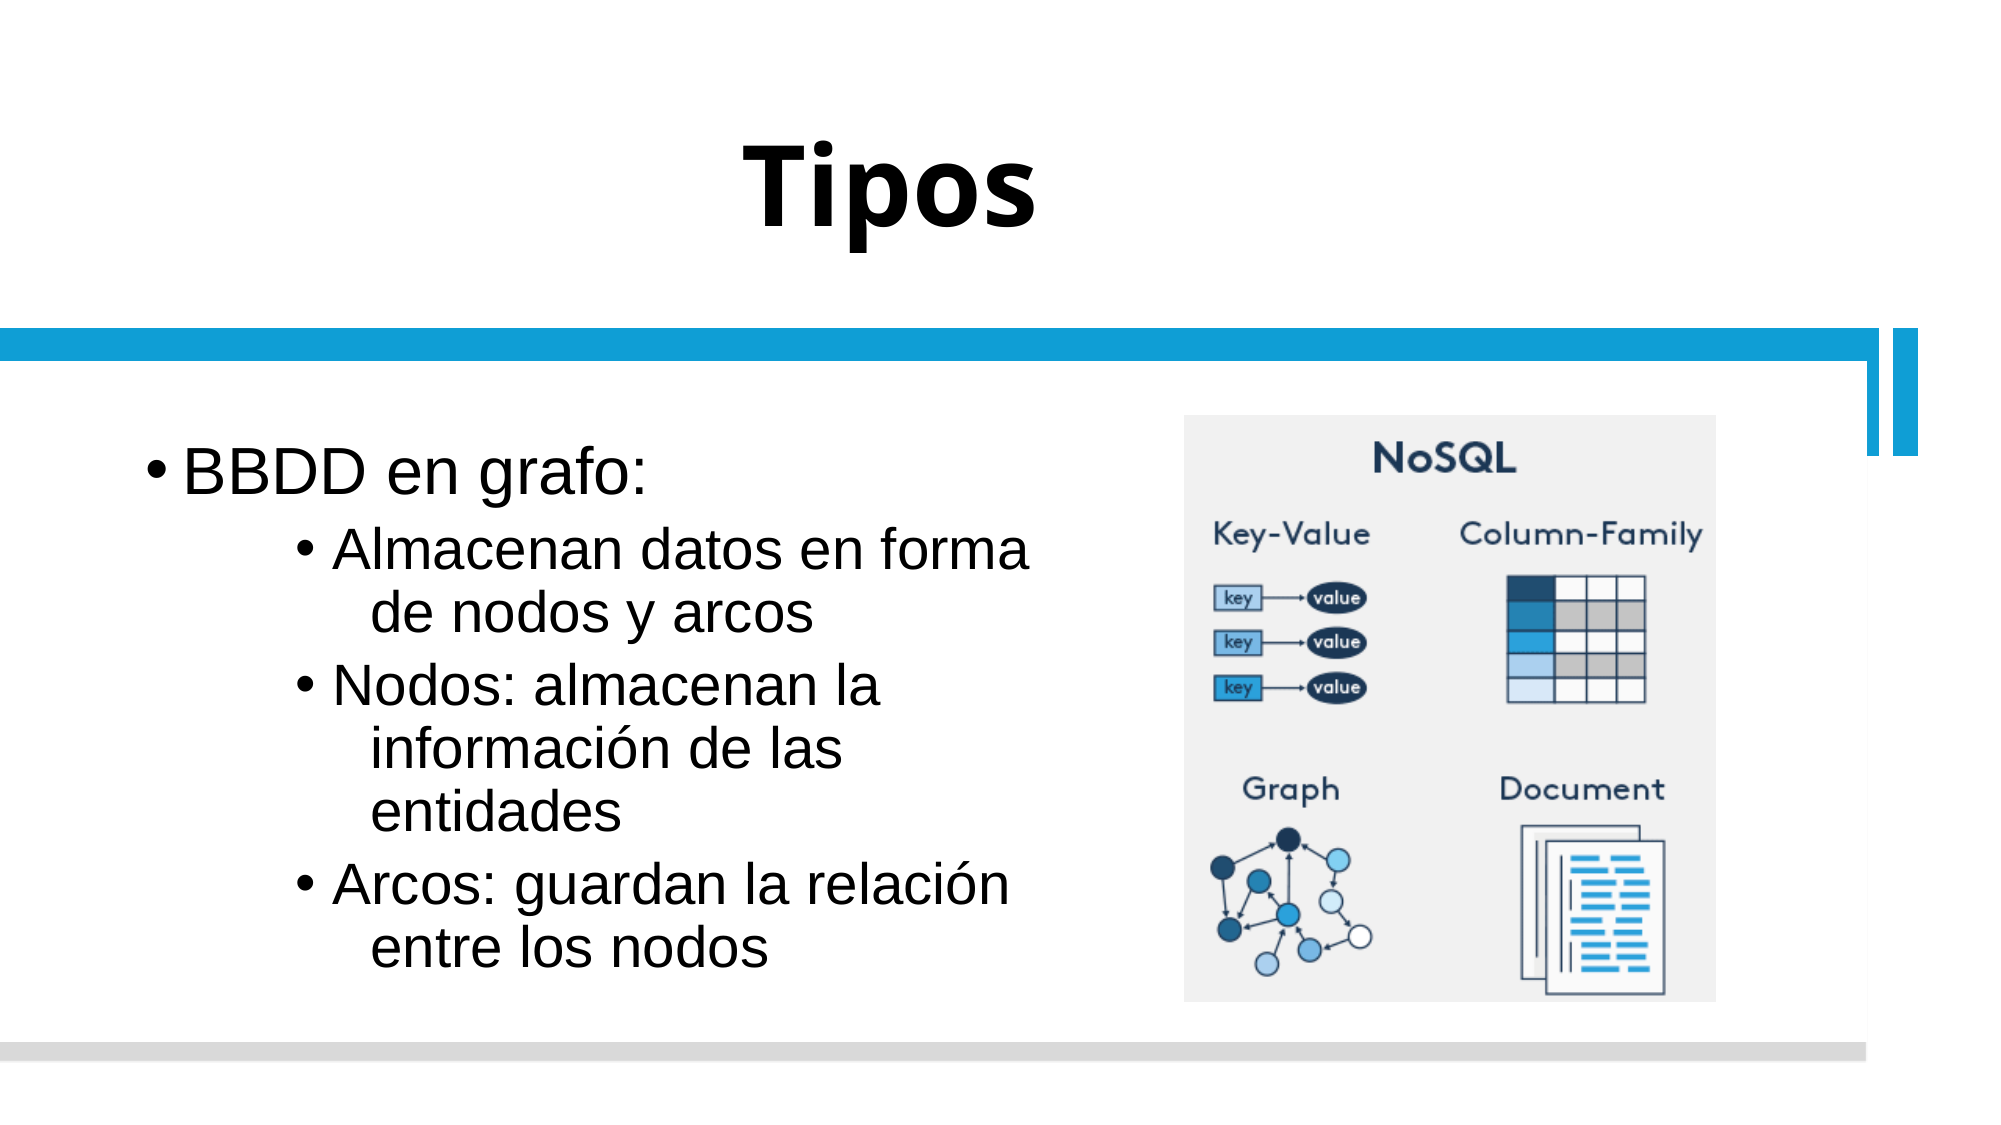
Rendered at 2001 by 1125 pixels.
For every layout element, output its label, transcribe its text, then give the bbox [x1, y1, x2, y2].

title Tipos [132, 63, 1648, 259]
picture [1184, 415, 1716, 1002]
text_box [0, 0, 2000, 1125]
list BBDD en grafo: Almacenan datos en forma de nodos y arcos Nodos: almacenan la información de las entidades Arcos: guardan la relación entre los nodos [130, 426, 1090, 991]
